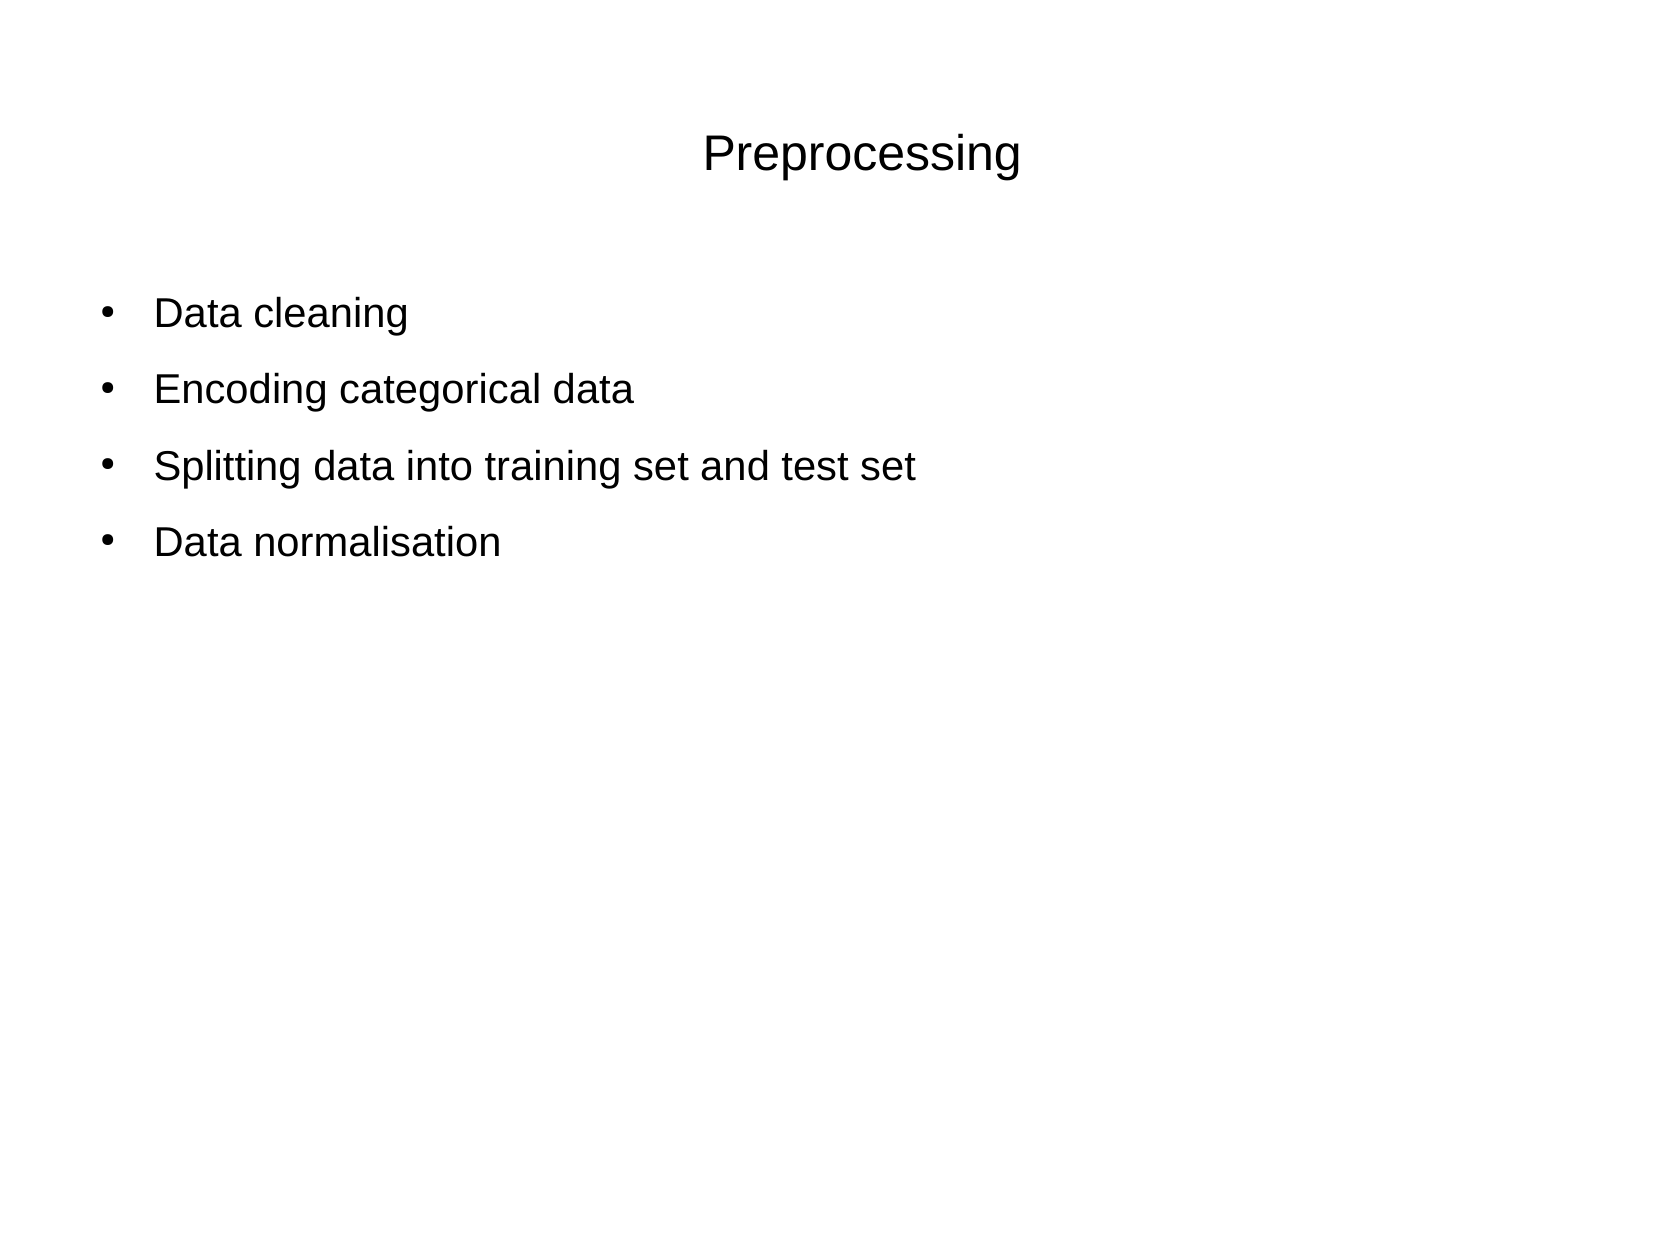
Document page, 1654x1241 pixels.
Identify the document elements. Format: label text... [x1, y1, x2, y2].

title Preprocessing [82, 49, 1571, 257]
list Data cleaning Encoding categorical data Splitting data into training set and test set Data normalisation [82, 290, 1571, 1010]
